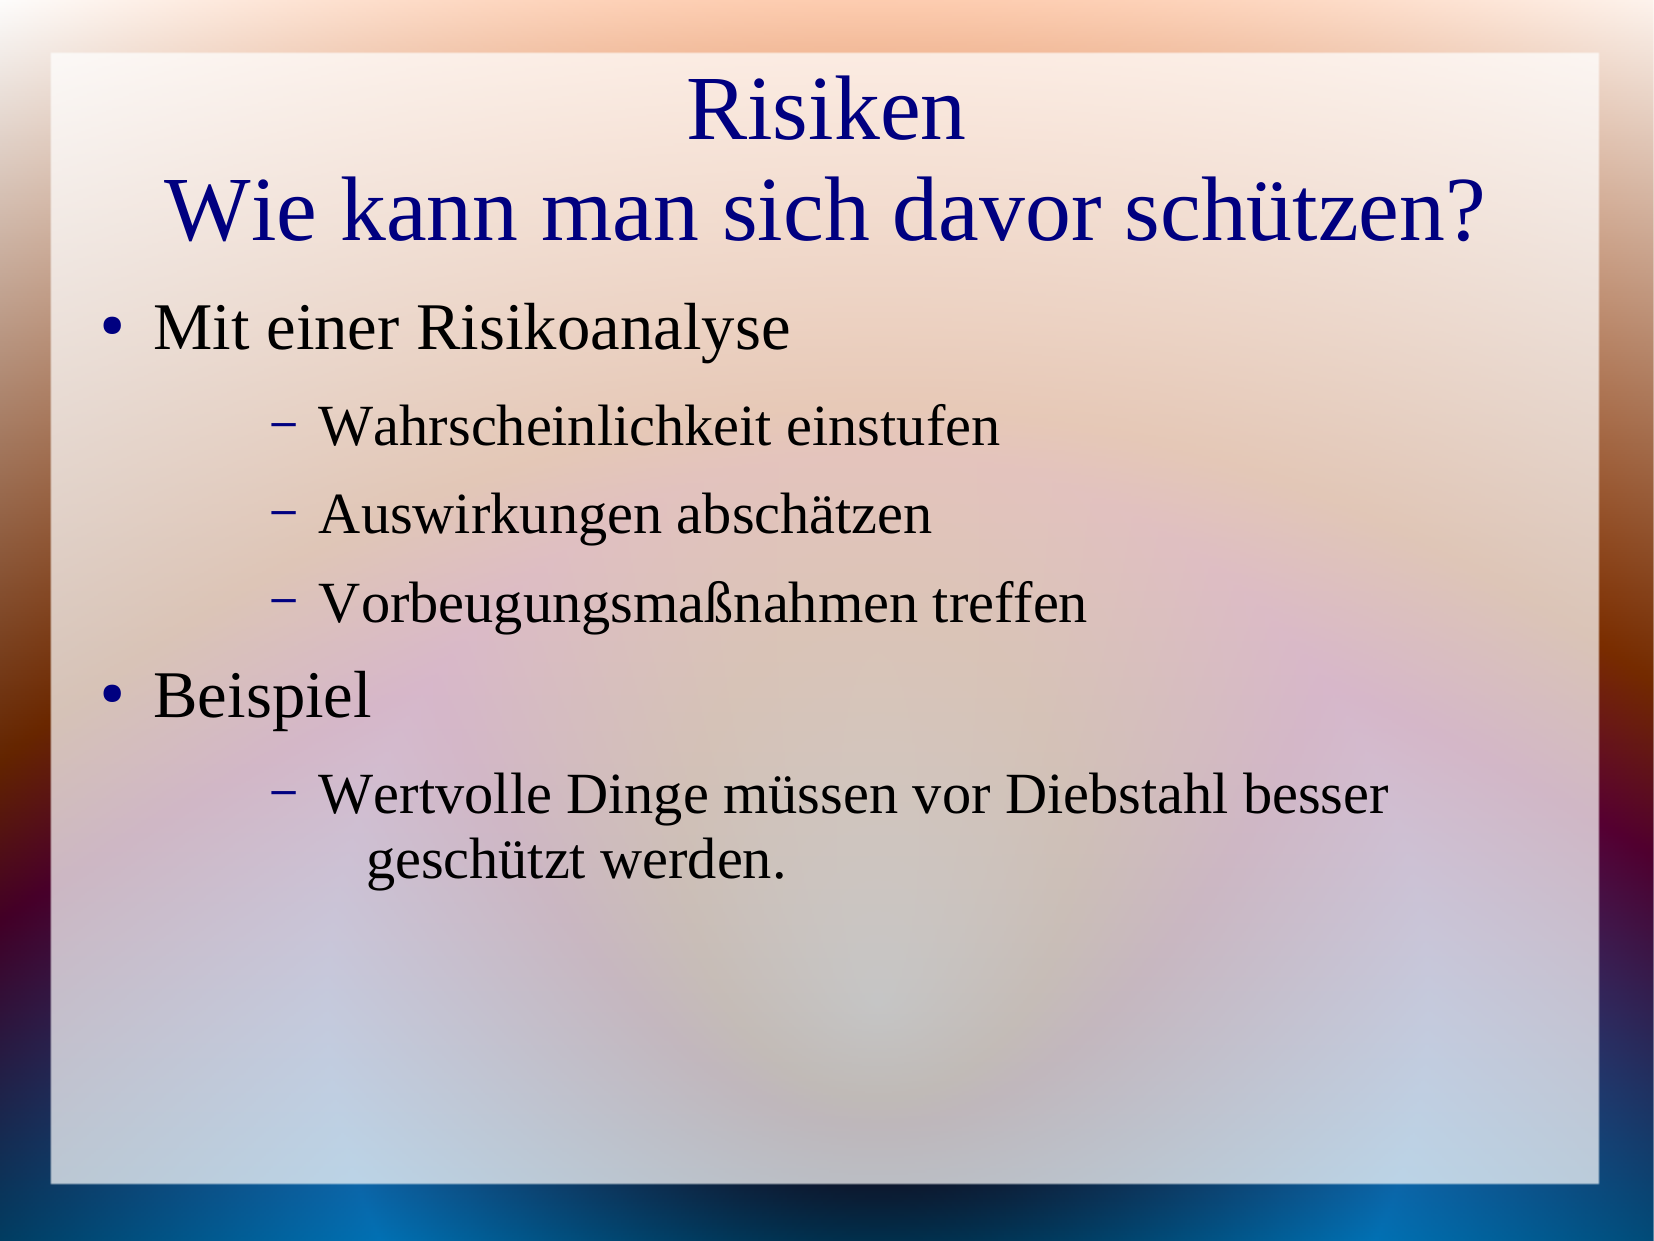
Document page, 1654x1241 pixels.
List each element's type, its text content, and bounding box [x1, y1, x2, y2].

list Mit einer Risikoanalyse Wahrscheinlichkeit einstufen Auswirkungen abschätzen Vorbeugungsmaßnahmen treffen Beispiel Wertvolle Dinge müssen vor Diebstahl besser geschützt werden. [82, 290, 1571, 1094]
title Risiken Wie kann man sich davor schützen? [82, 57, 1571, 261]
picture [0, 0, 1654, 1241]
